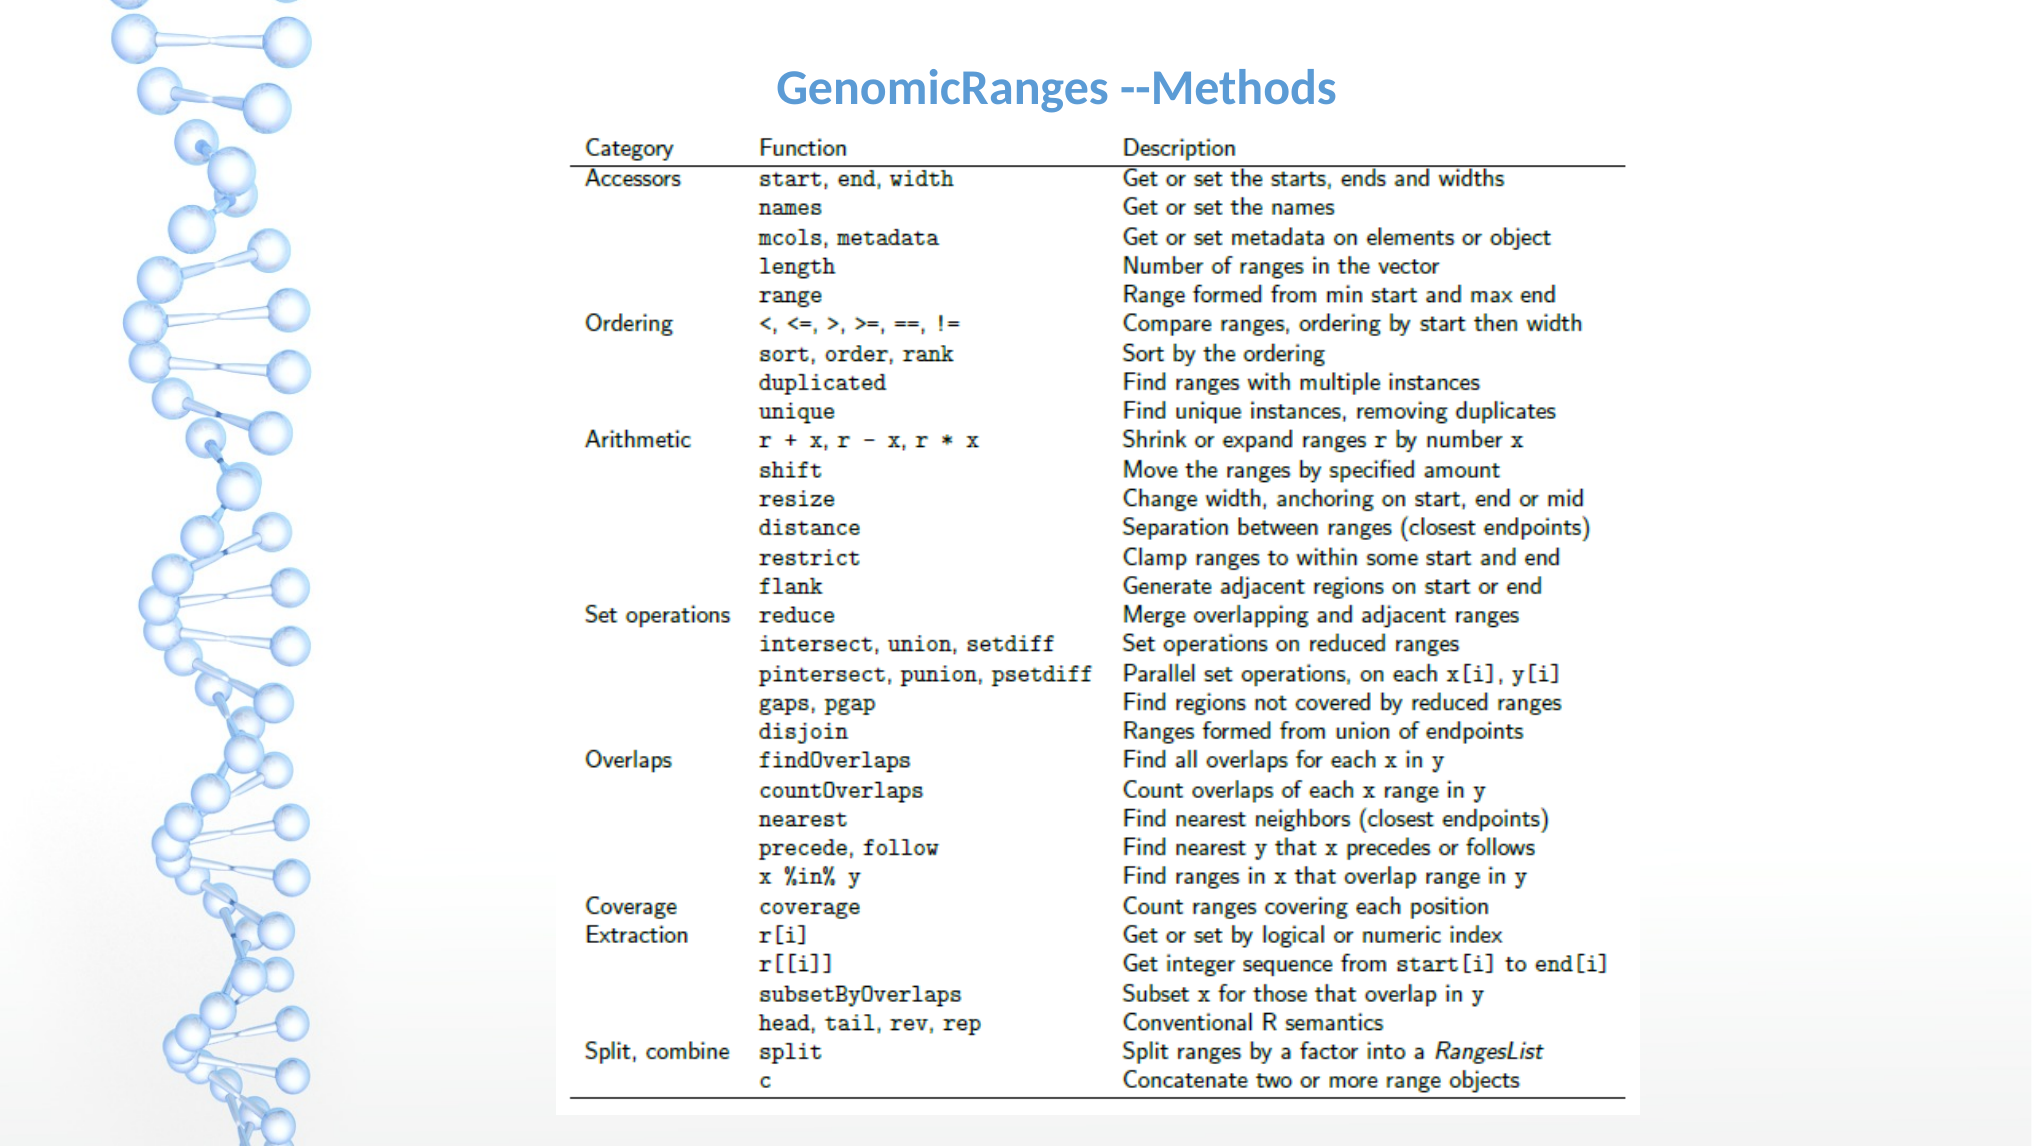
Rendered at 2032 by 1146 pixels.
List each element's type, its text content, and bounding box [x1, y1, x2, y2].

picture [556, 121, 1640, 1115]
text_box GenomicRanges --Methods [761, 47, 1366, 123]
